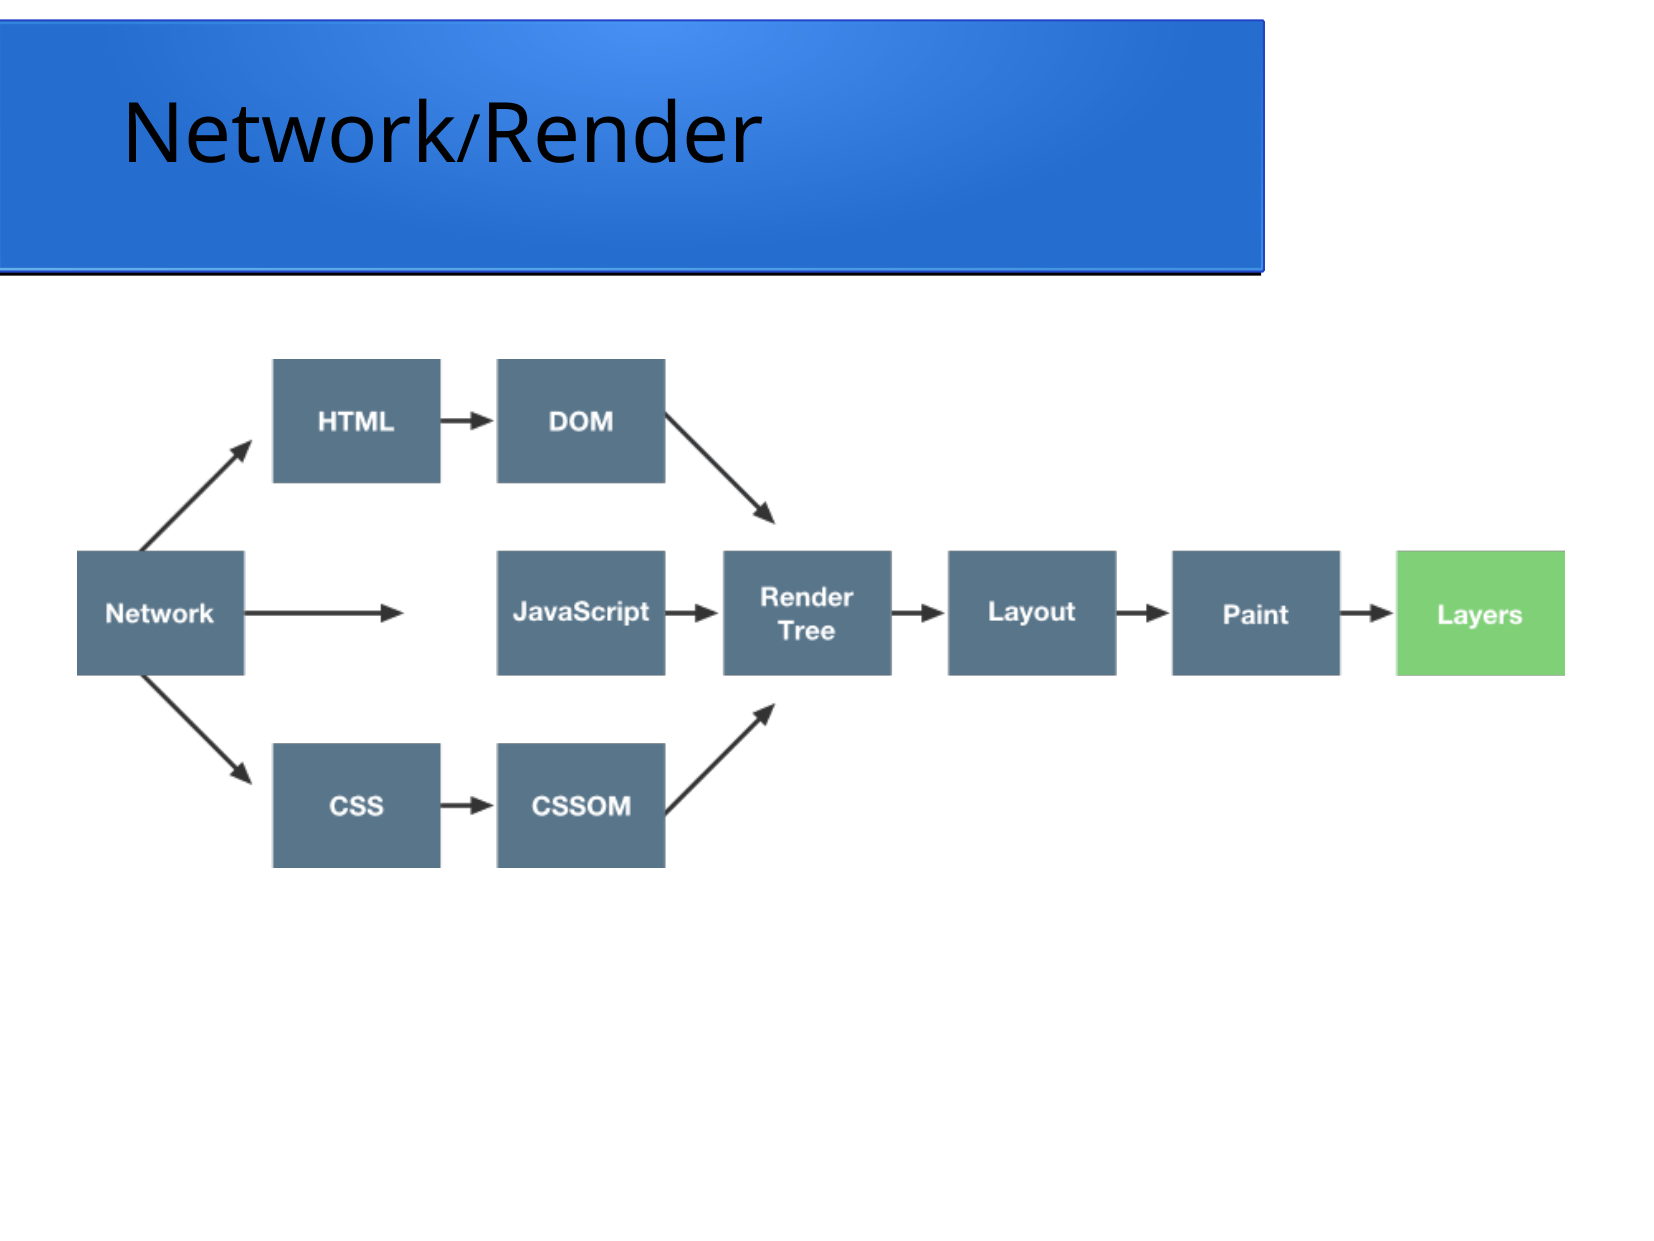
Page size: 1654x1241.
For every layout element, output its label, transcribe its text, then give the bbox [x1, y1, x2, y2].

picture [77, 359, 1565, 868]
subtitle Network/Render [121, 64, 1220, 196]
